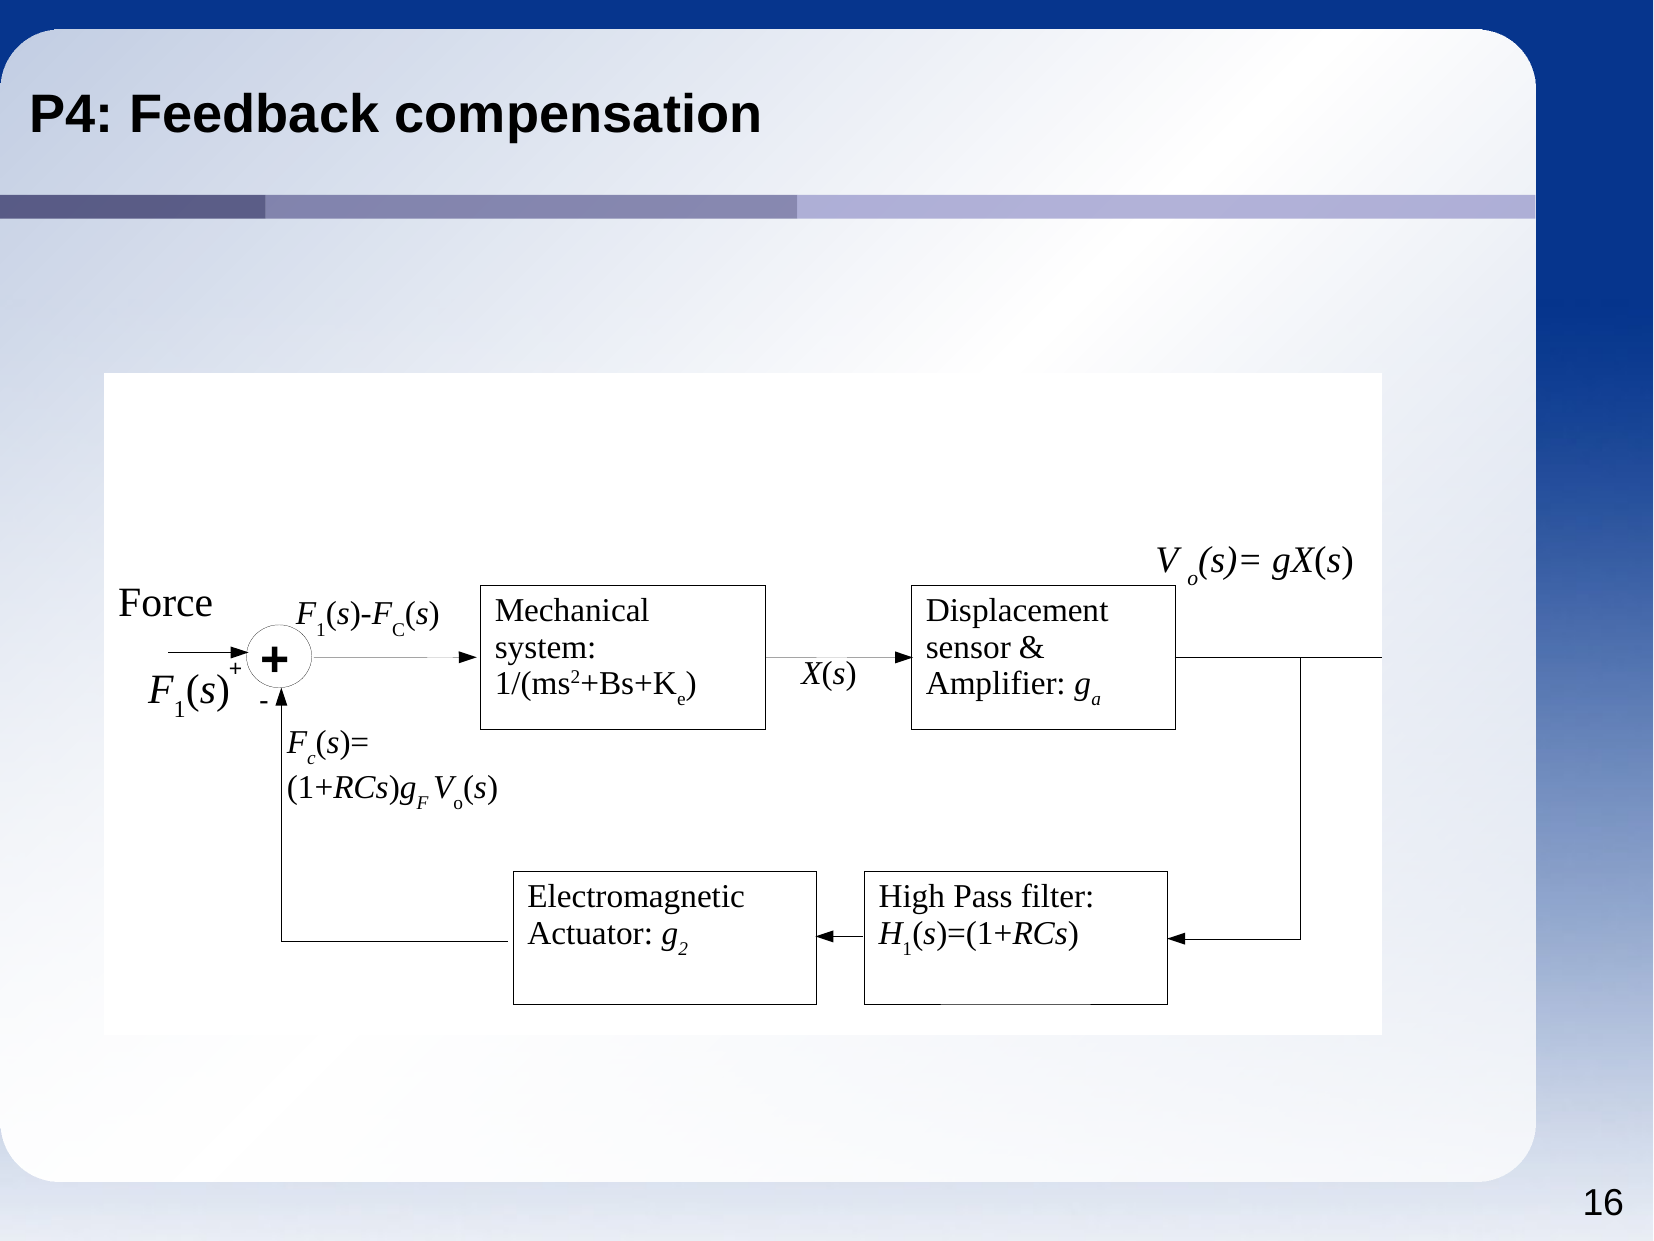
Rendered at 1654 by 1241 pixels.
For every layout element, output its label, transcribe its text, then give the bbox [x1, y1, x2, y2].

chart [103, 372, 1382, 1036]
title P4: Feedback compensation [29, 49, 1506, 178]
picture [0, 0, 1654, 1241]
